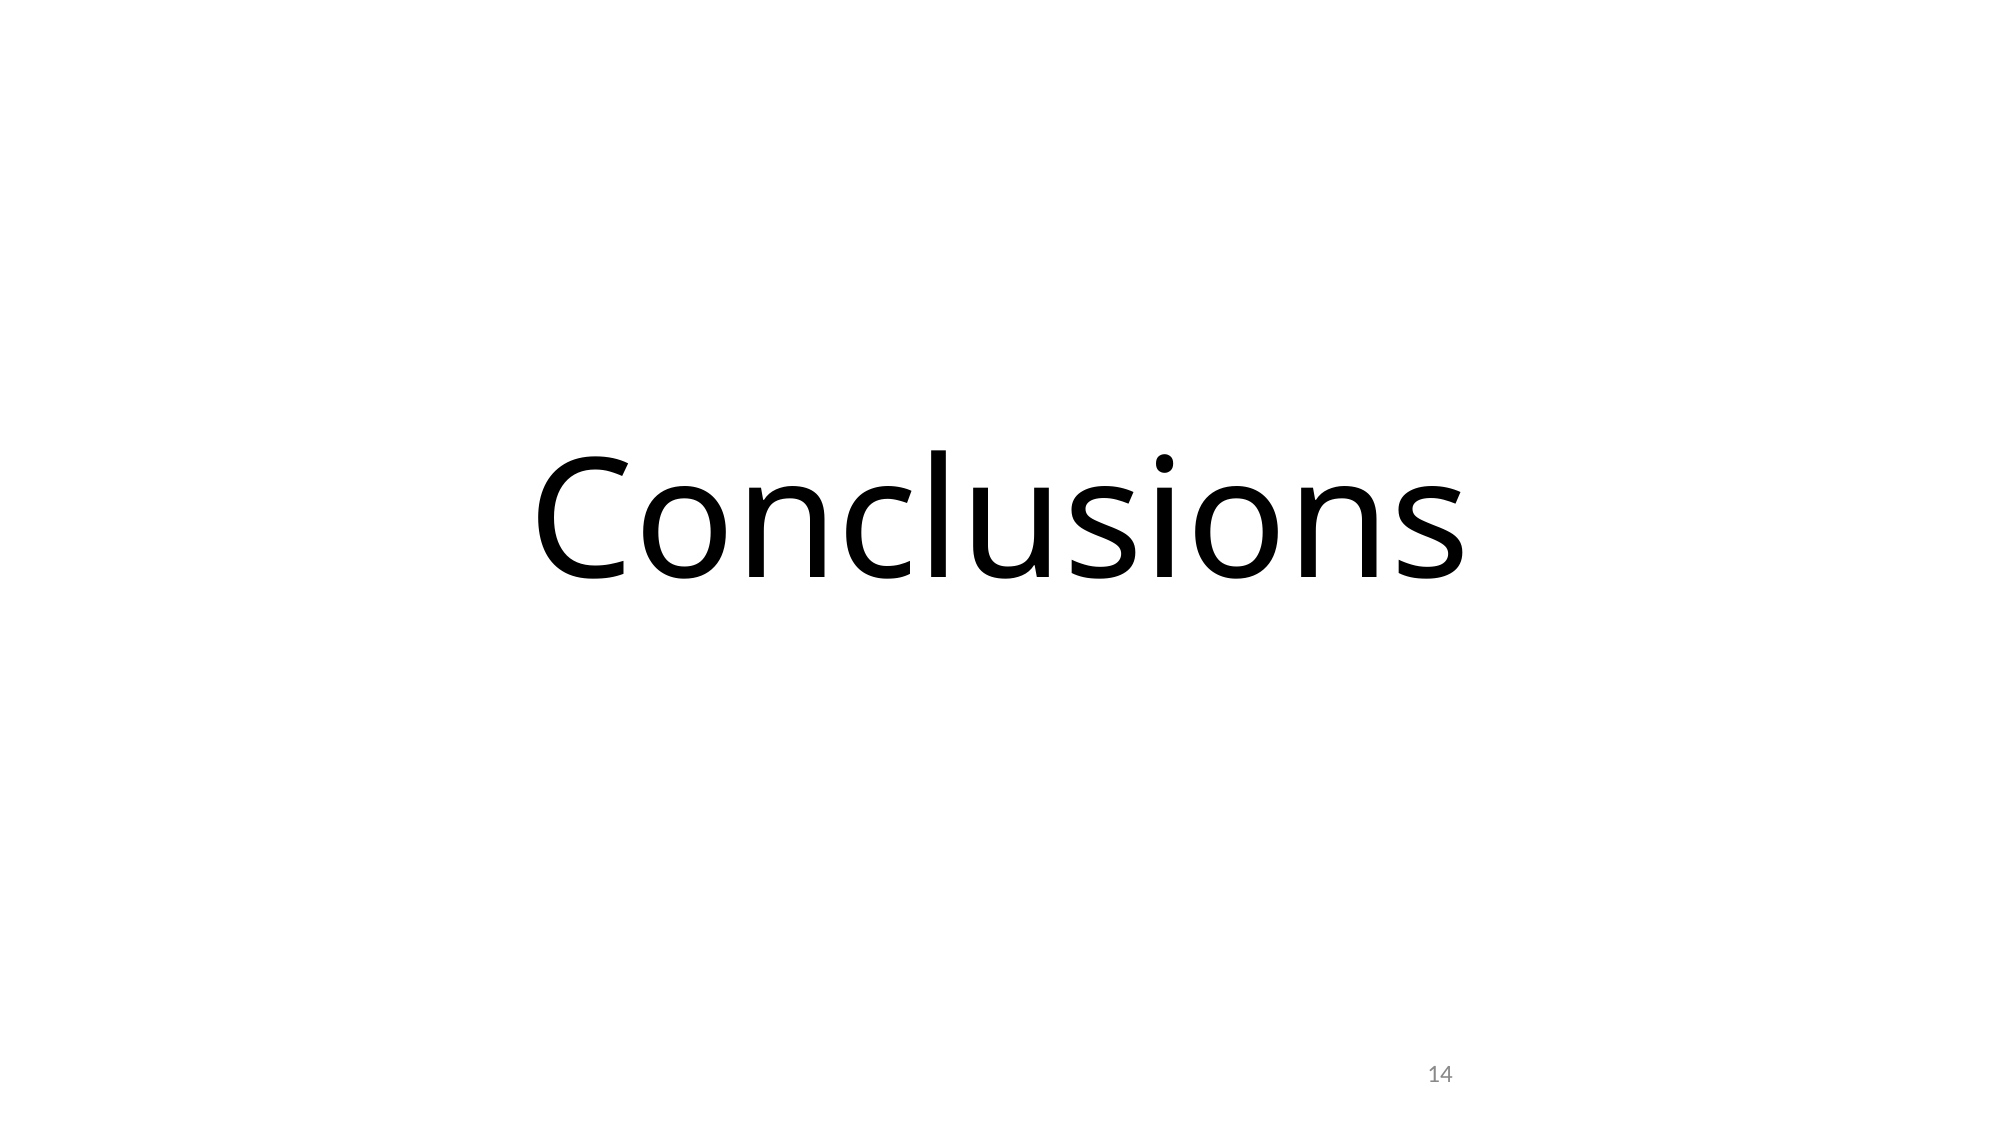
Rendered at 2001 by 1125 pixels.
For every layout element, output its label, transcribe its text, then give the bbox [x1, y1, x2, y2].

text_box [1412, 1042, 1863, 1103]
title Conclusions [137, 414, 1863, 633]
